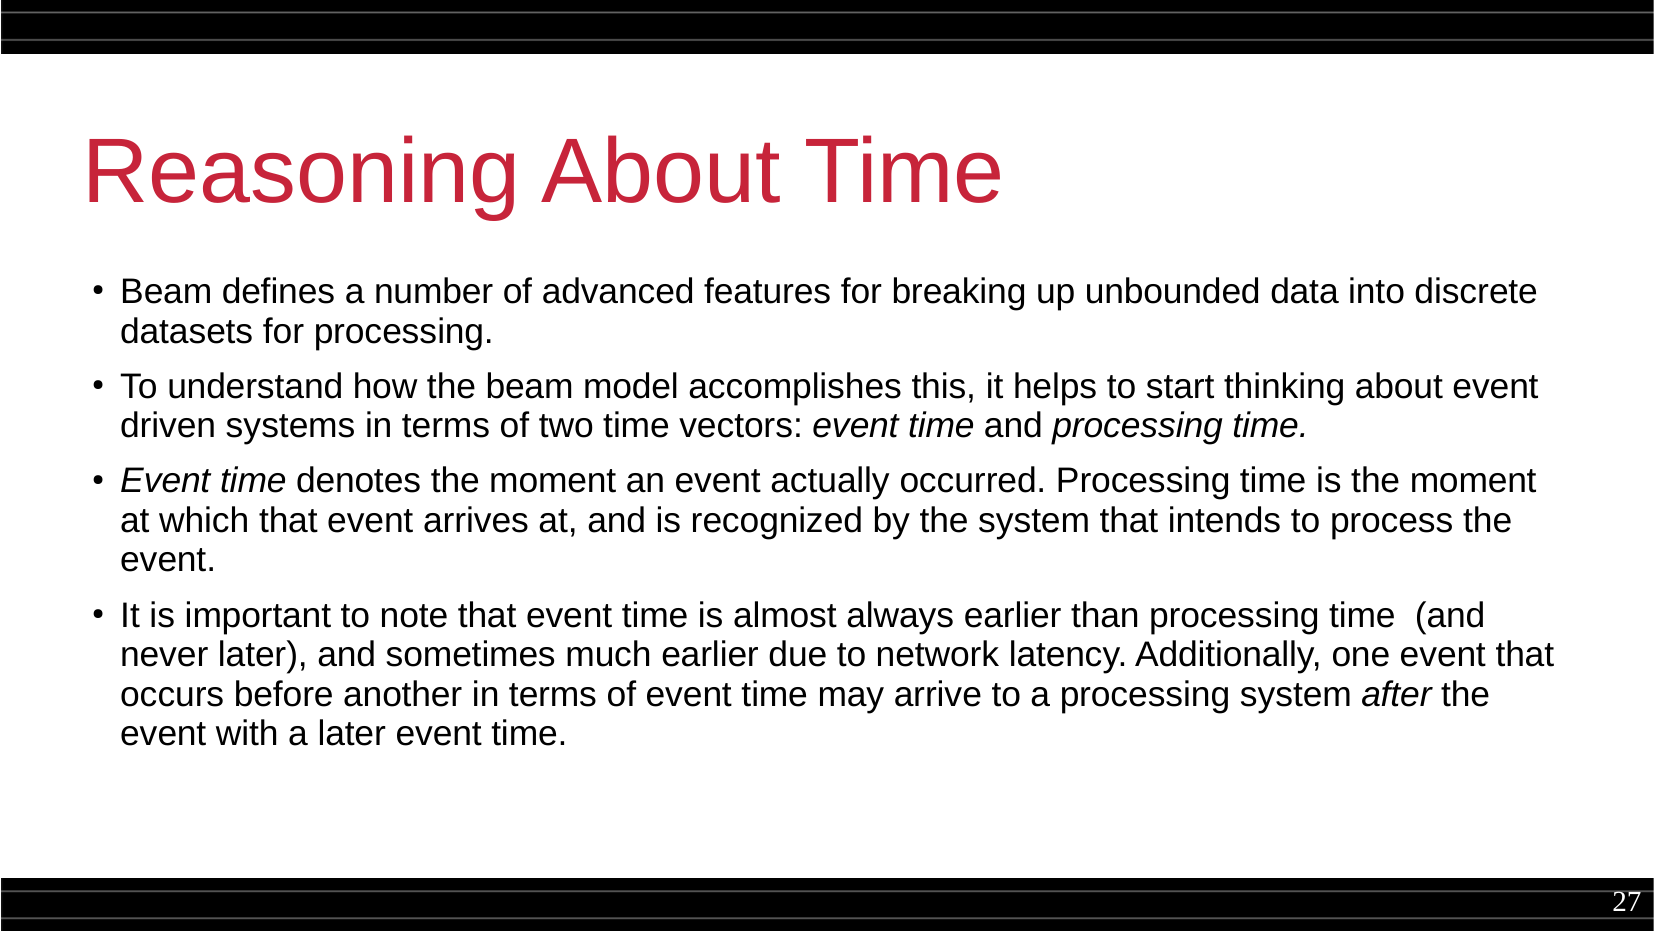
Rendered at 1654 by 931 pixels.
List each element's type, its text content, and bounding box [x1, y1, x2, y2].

list Beam defines a number of advanced features for breaking up unbounded data into discrete datasets for processing. To understand how the beam model accomplishes this, it helps to start thinking about event driven systems in terms of two time vectors: event time and processing time. Event time denotes the moment an event actually occurred. Processing time is the moment at which that event arrives at, and is recognized by the system that intends to process the event. It is important to note that event time is almost always earlier than processing time (and never later), and sometimes much earlier due to network latency. Additionally, one event that occurs before another in terms of event time may arrive to a processing system after the event with a later event time. [82, 271, 1571, 758]
title Reasoning About Time [82, 92, 1571, 249]
picture [1, 0, 1654, 54]
picture [1, 878, 1654, 931]
